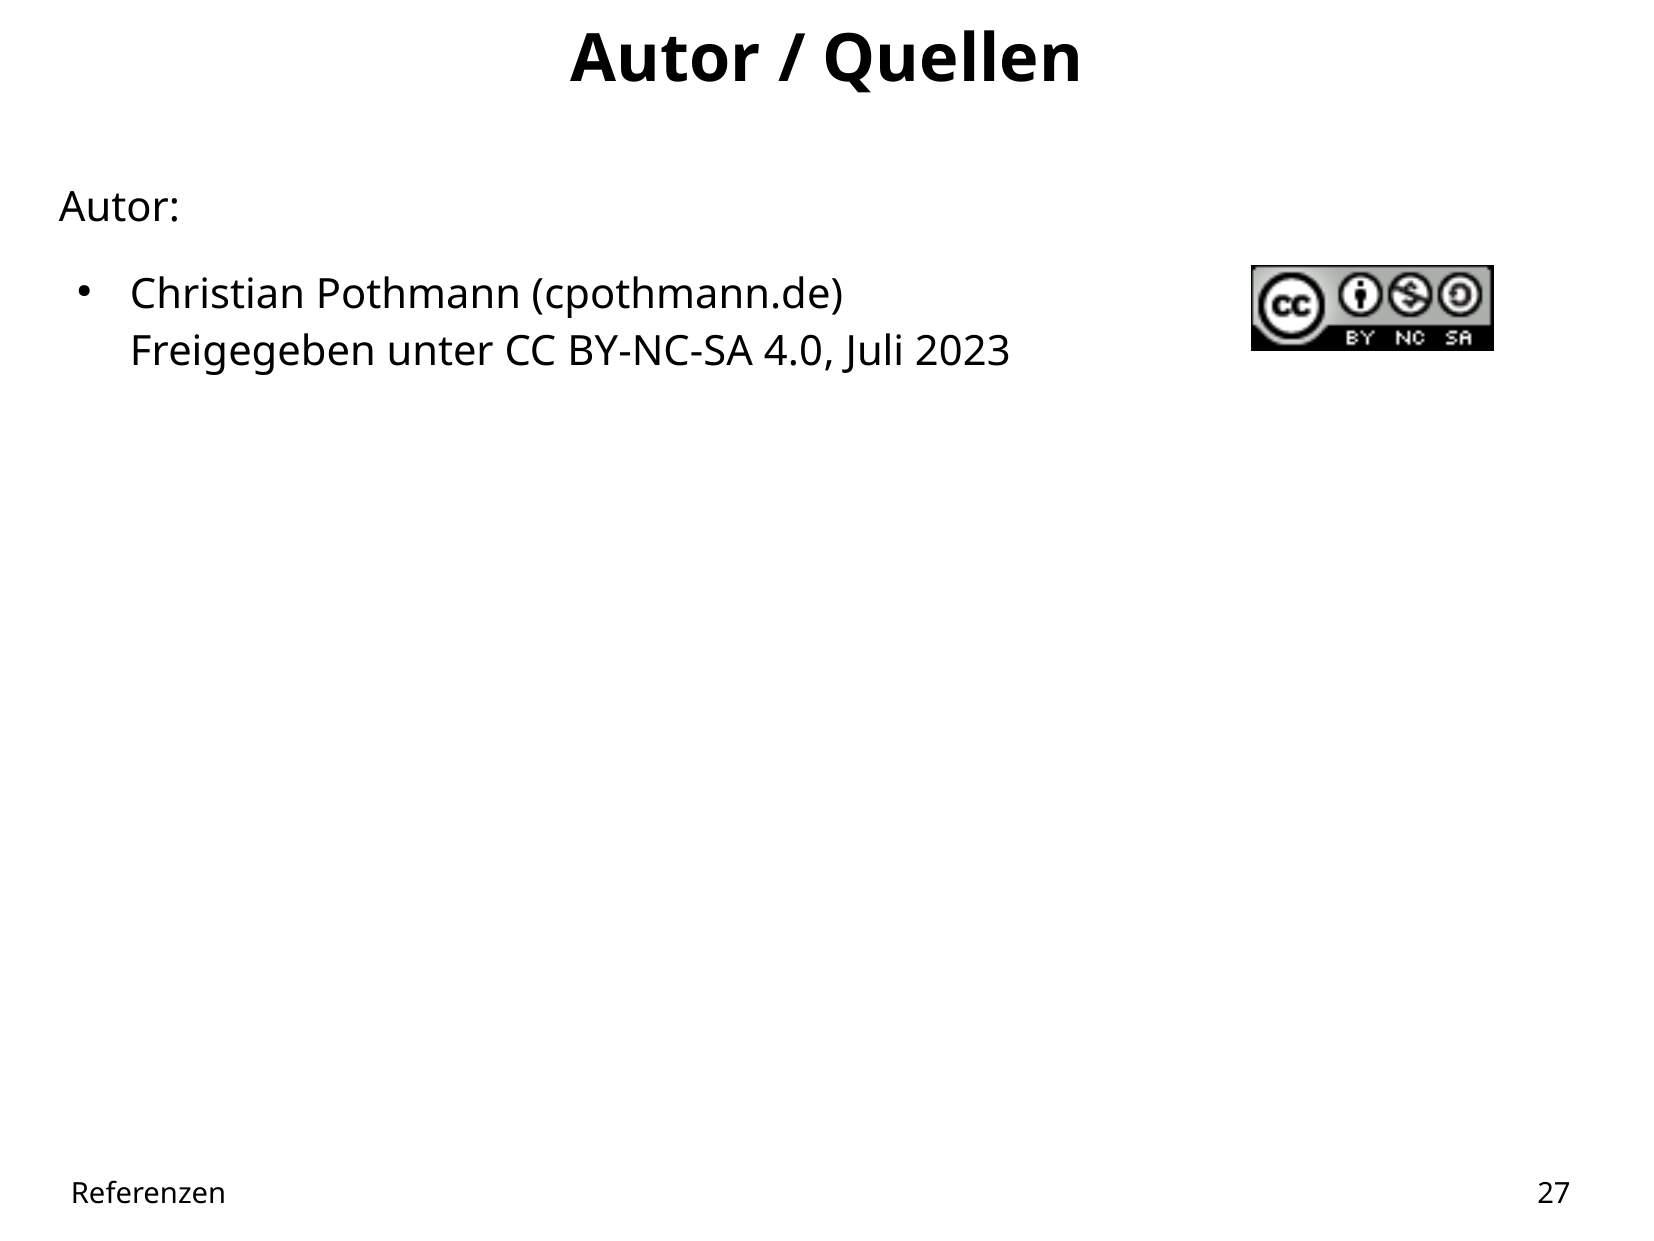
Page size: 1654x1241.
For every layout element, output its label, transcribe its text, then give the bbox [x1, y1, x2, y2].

list Autor: Christian Pothmann (cpothmann.de) Freigegeben unter CC BY-NC-SA 4.0, Juli 2023 [59, 177, 1583, 1146]
title Autor / Quellen [0, 5, 1654, 107]
picture [1251, 265, 1494, 351]
